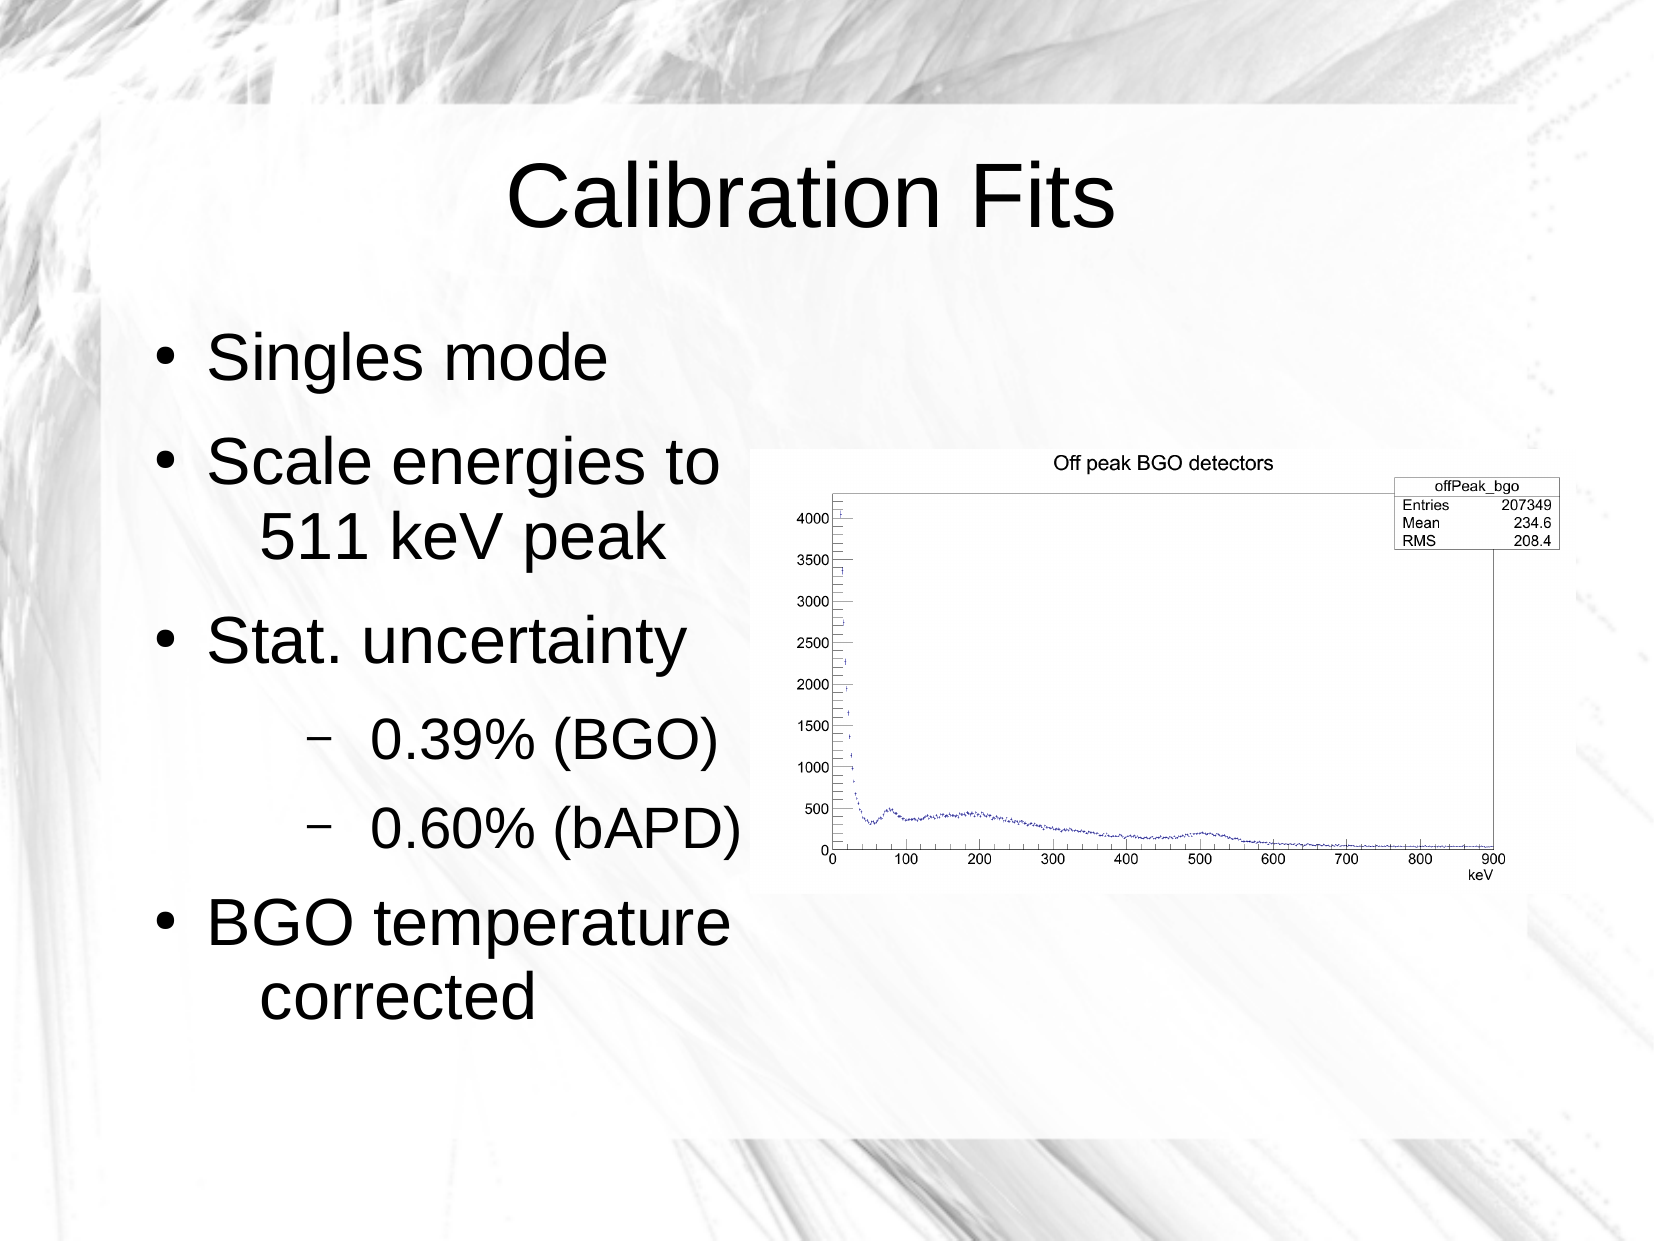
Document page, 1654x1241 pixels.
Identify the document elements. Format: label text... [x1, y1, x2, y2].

list Singles mode Scale energies to 511 keV peak Stat. uncertainty 0.39% (BGO) 0.60% (bAPD) BGO temperature corrected [118, 319, 827, 1034]
picture [0, 0, 1654, 1241]
title Calibration Fits [118, 112, 1506, 281]
